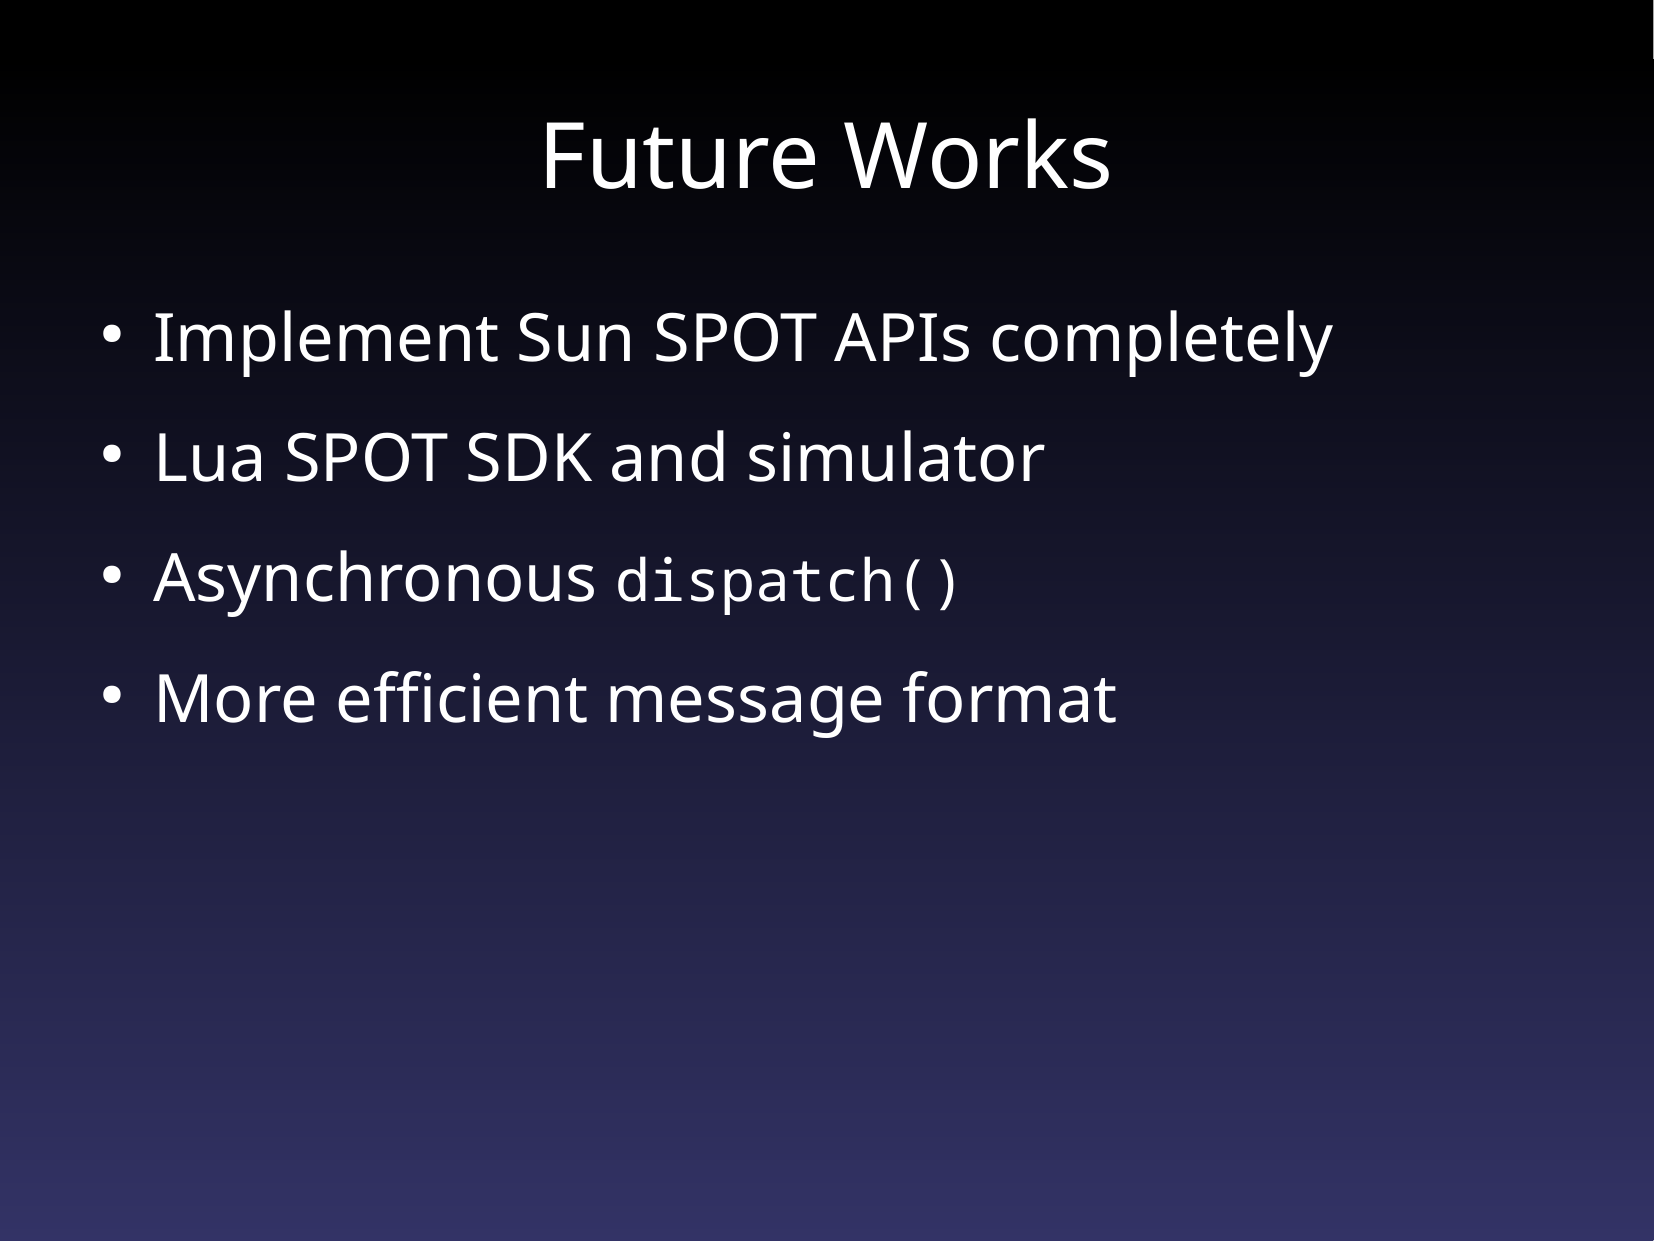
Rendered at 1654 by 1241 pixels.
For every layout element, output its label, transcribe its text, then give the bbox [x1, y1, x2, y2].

list Implement Sun SPOT APIs completely Lua SPOT SDK and simulator Asynchronous dispatch() More efficient message format [82, 290, 1571, 1094]
title Future Works [82, 56, 1571, 249]
